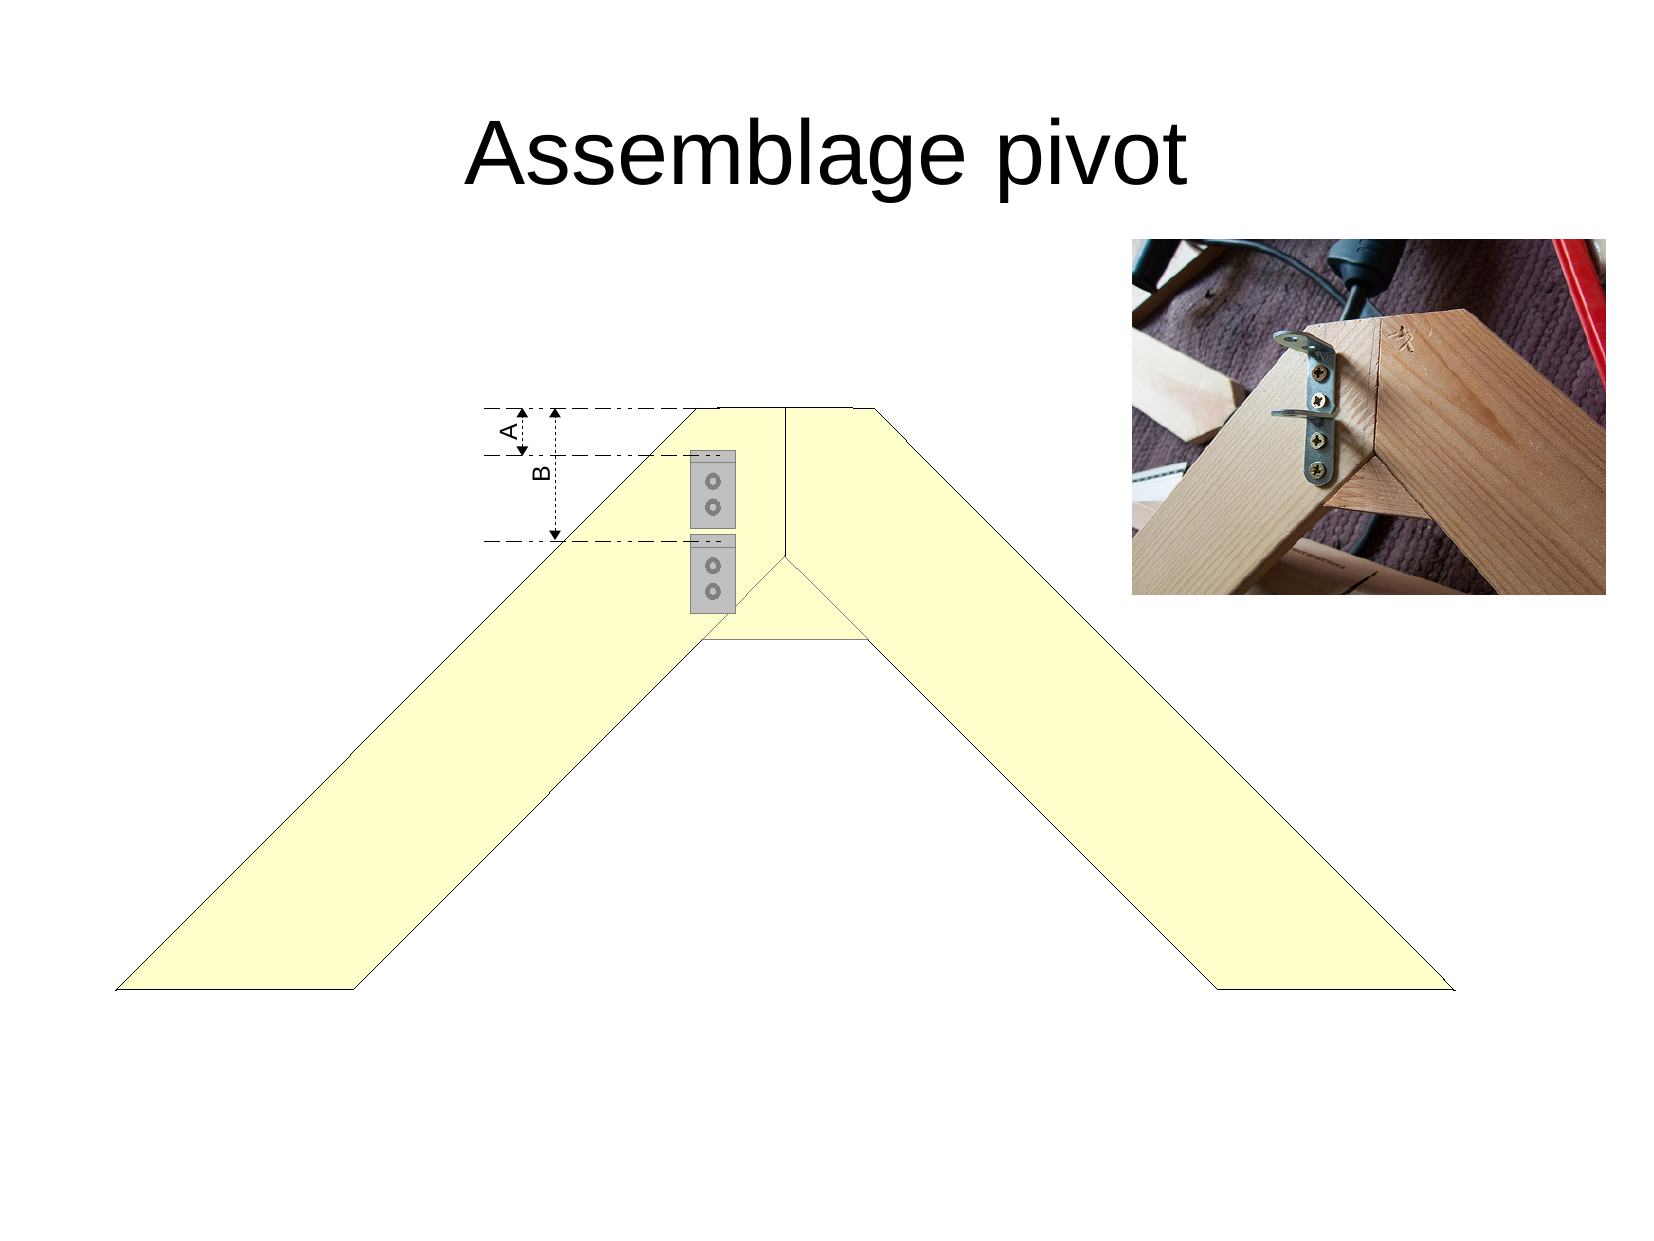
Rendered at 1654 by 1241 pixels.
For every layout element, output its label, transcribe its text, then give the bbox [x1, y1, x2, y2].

text_box [115, 407, 1456, 991]
title Assemblage pivot [82, 49, 1571, 257]
picture [1132, 239, 1606, 595]
